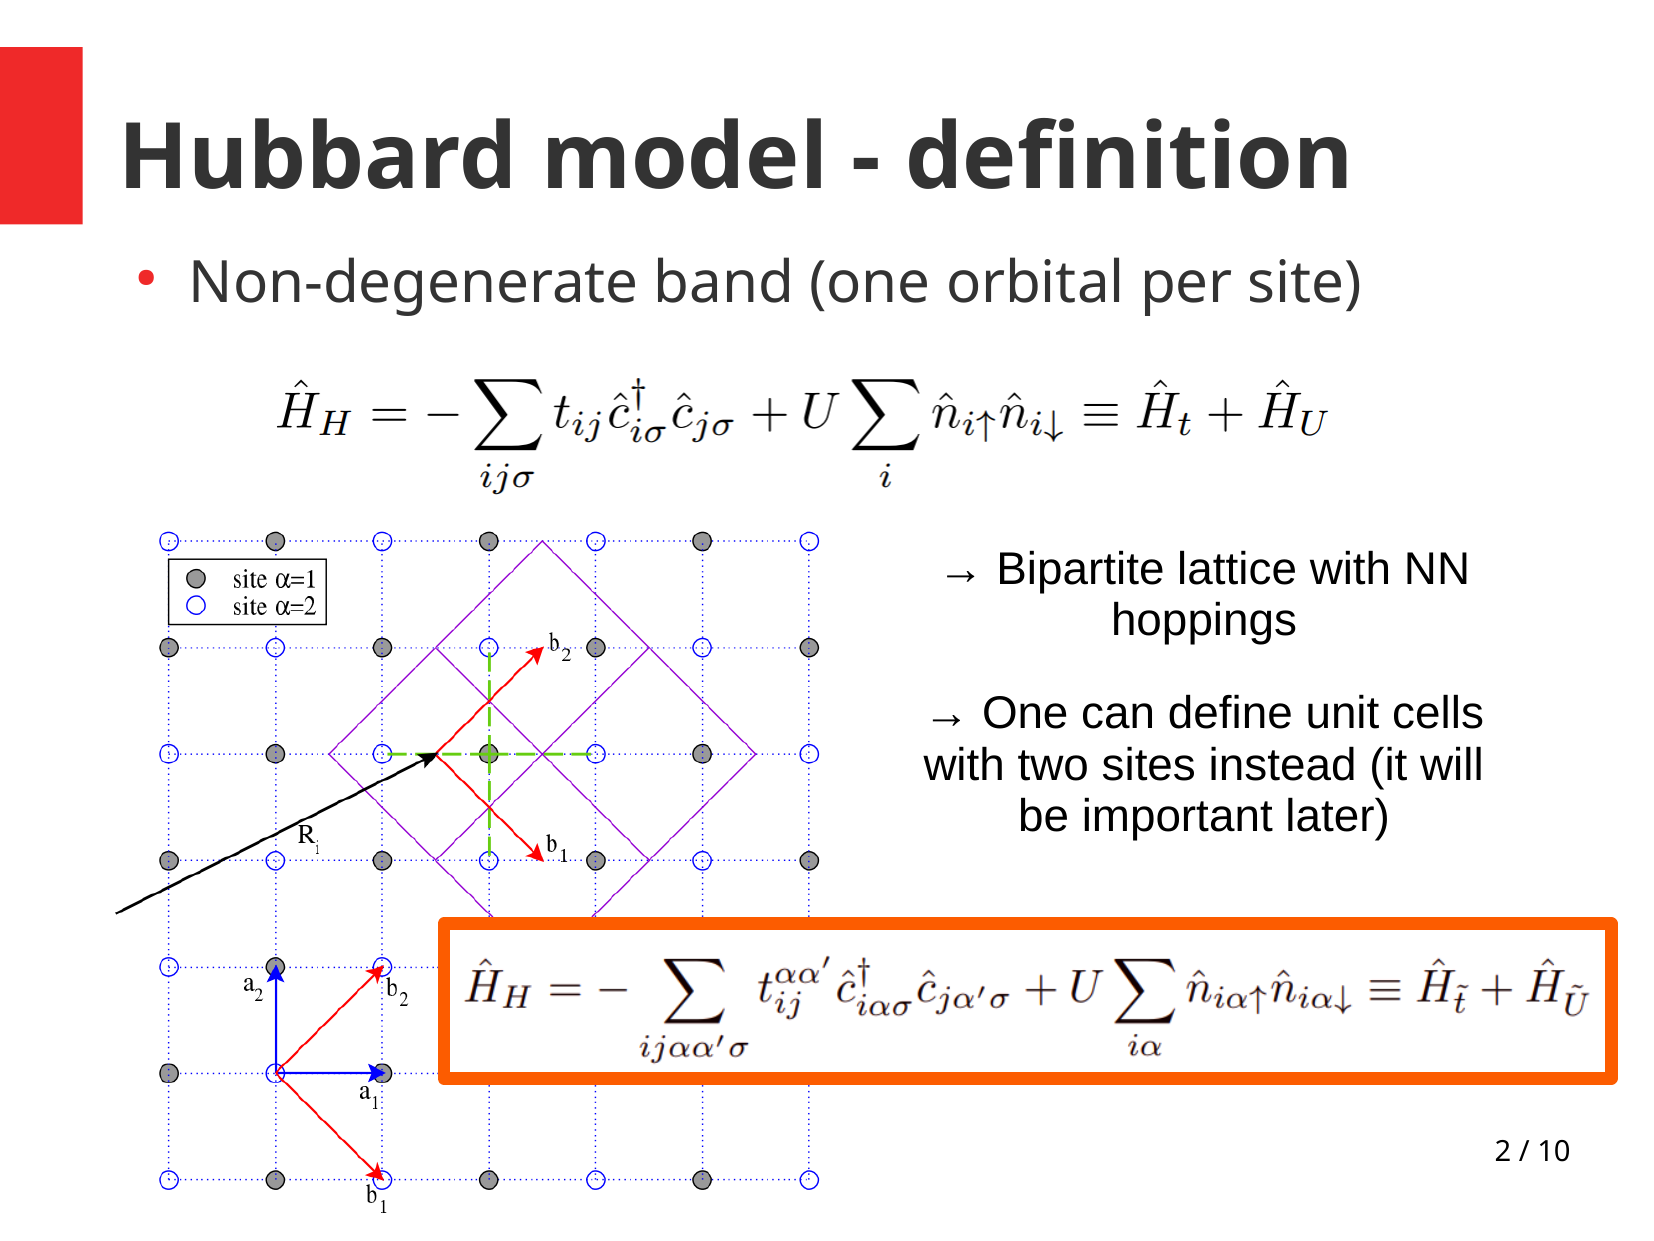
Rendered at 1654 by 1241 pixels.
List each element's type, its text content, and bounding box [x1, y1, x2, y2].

picture [260, 343, 1336, 511]
text_box → Bipartite lattice with NN hoppings → One can define unit cells with two sites instead (it will be important later) [908, 535, 1561, 849]
picture [103, 516, 826, 1216]
title Hubbard model - definition [118, 49, 1571, 257]
list Non-degenerate band (one orbital per site) [826, 1085, 1536, 1216]
picture [450, 930, 1606, 1073]
list Non-degenerate band (one orbital per site) [118, 240, 1536, 917]
